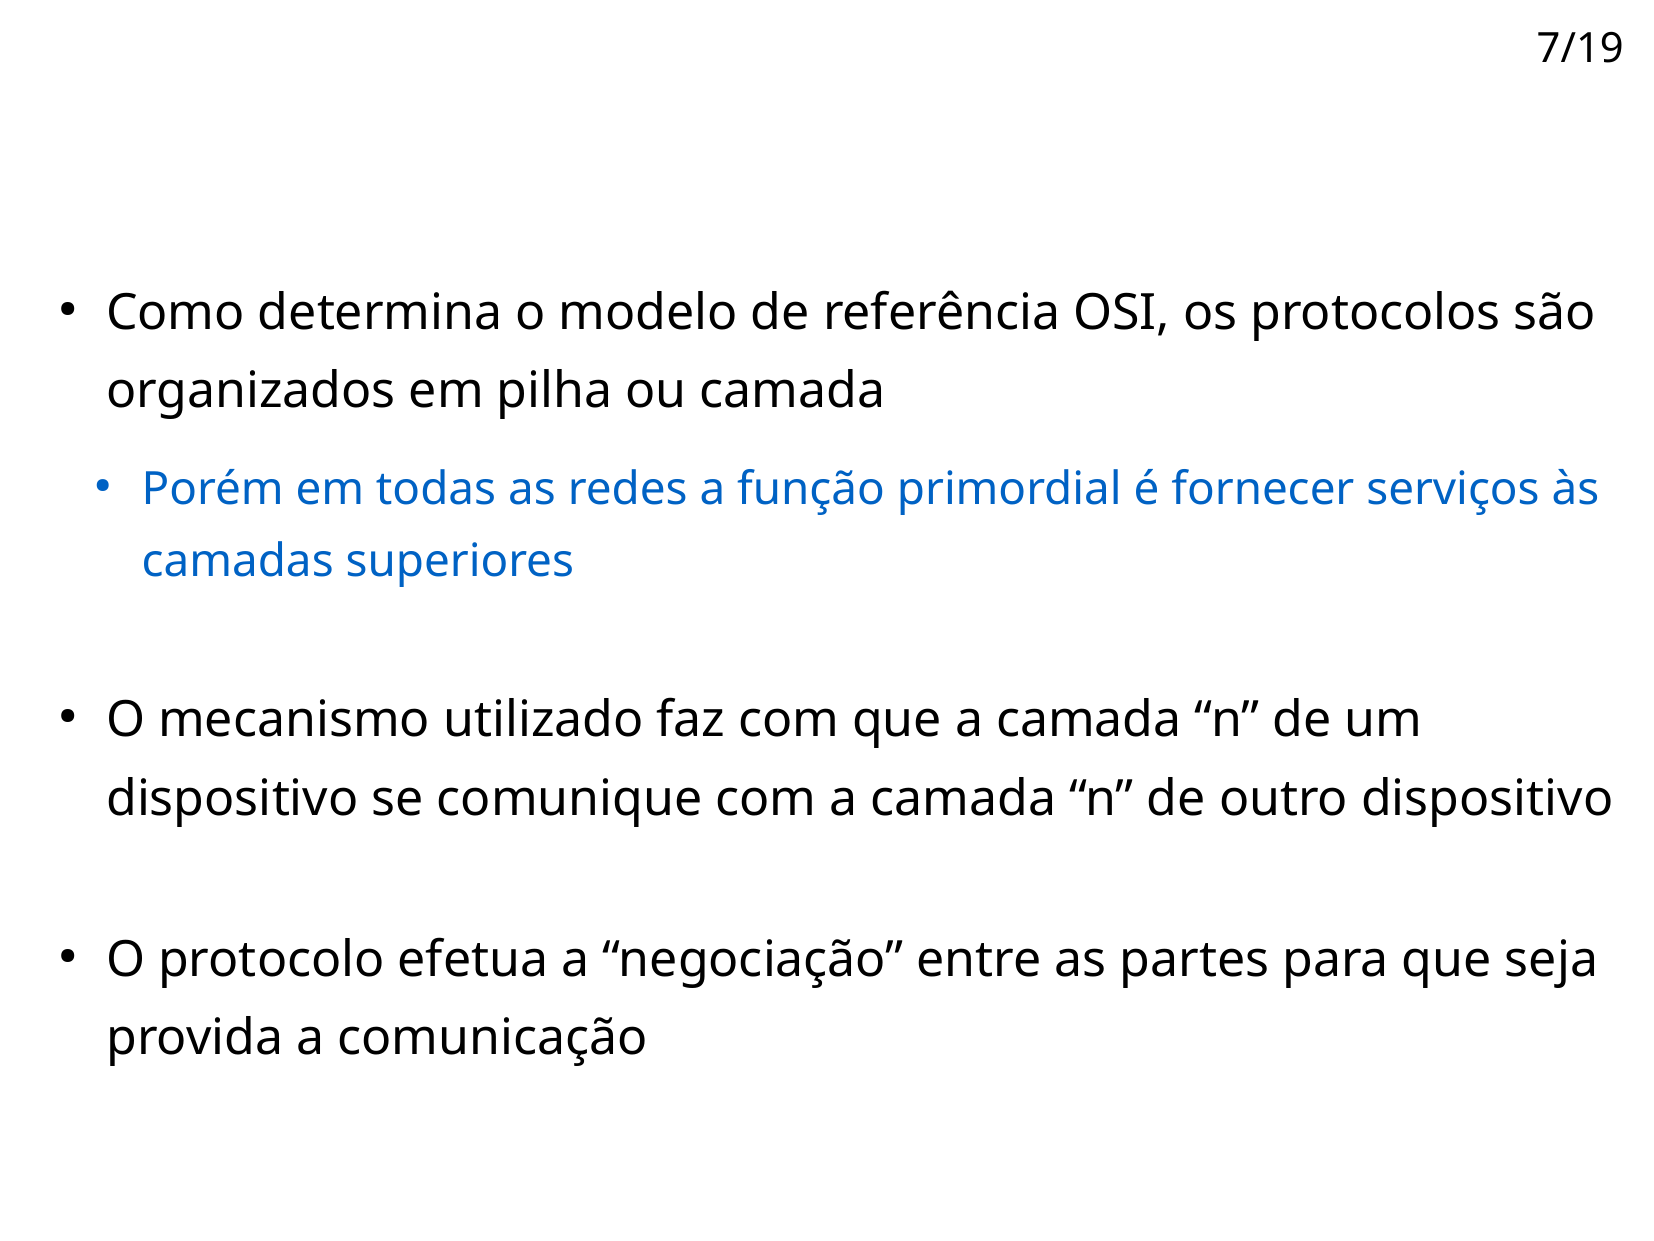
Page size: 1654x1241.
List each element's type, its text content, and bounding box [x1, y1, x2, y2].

list Como determina o modelo de referência OSI, os protocolos são organizados em pilha ou camada Porém em todas as redes a função primordial é fornecer serviços às camadas superiores O mecanismo utilizado faz com que a camada “n” de um dispositivo se comunique com a camada “n” de outro dispositivo O protocolo efetua a “negociação” entre as partes para que seja provida a comunicação [59, 265, 1625, 1211]
